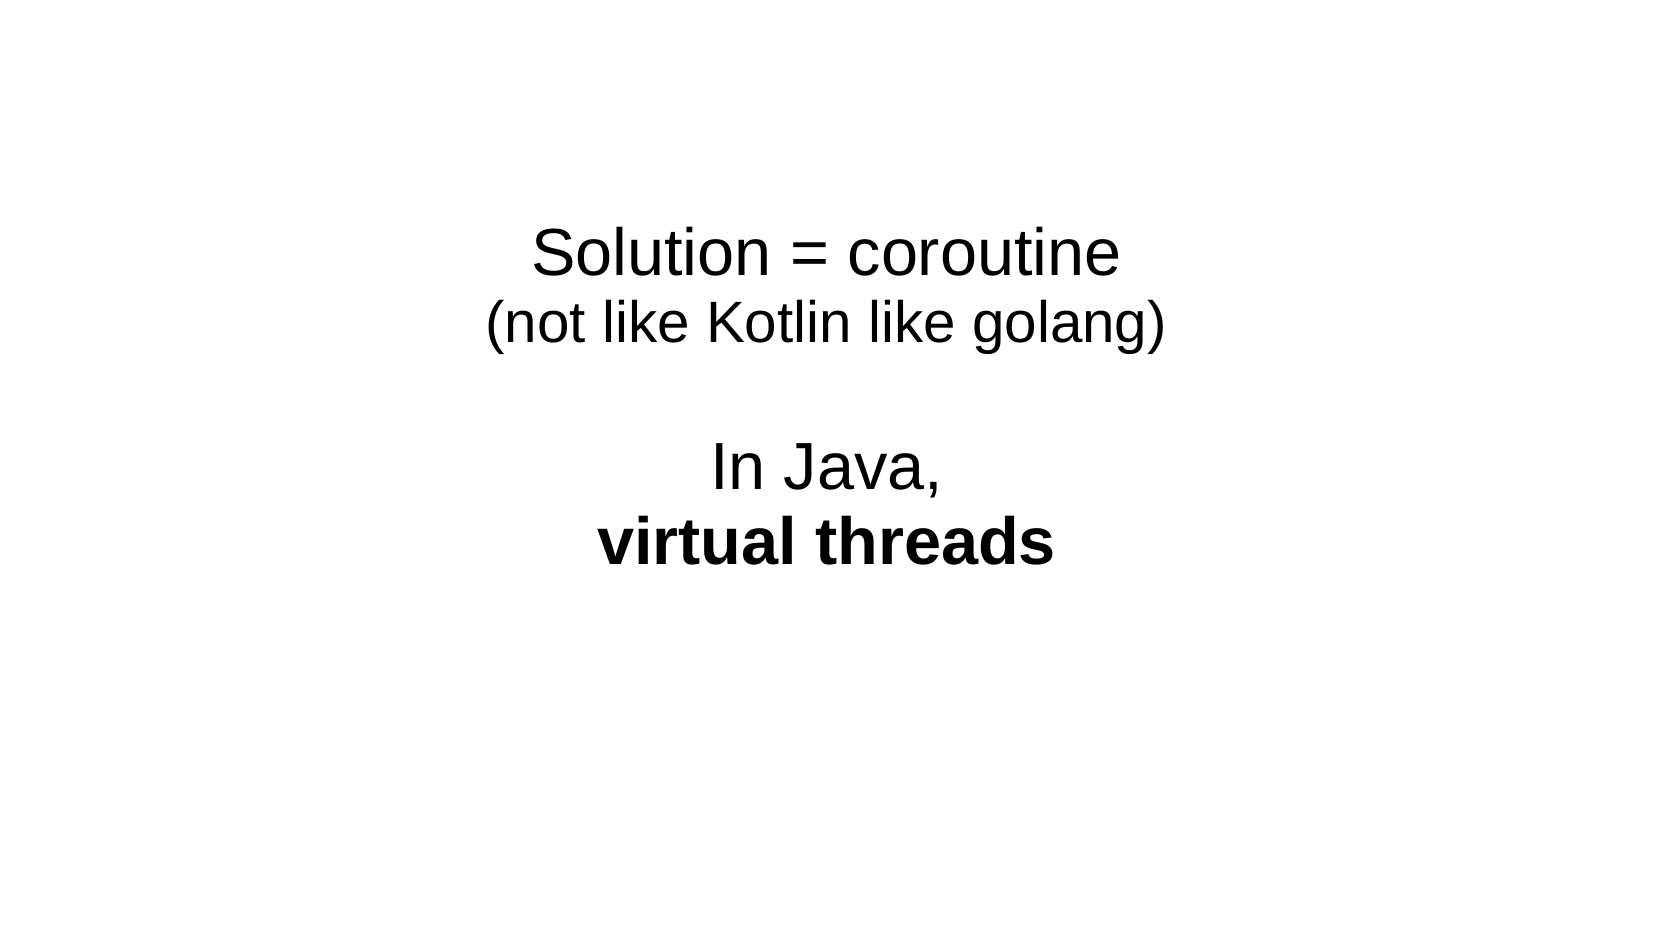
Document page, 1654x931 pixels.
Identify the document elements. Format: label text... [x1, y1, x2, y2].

subtitle Solution = coroutine (not like Kotlin like golang) In Java, virtual threads [82, 37, 1571, 757]
